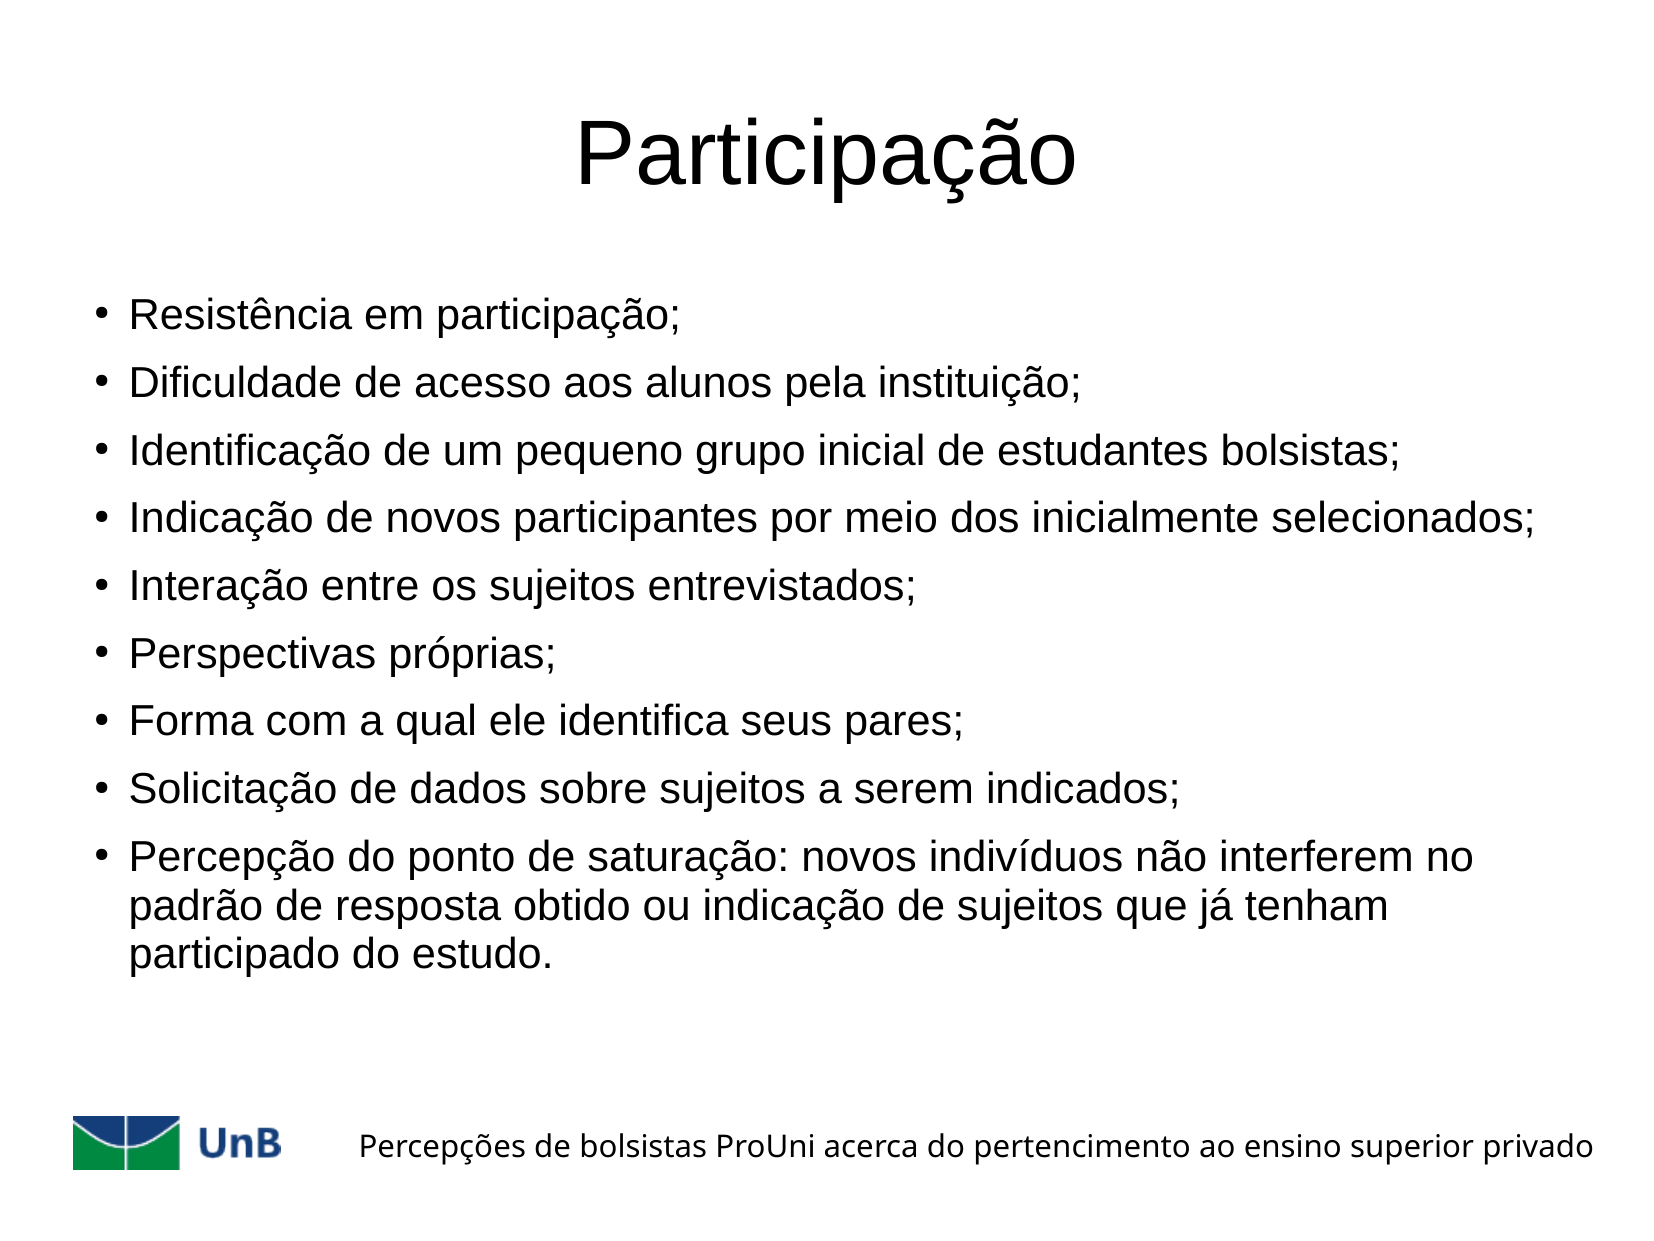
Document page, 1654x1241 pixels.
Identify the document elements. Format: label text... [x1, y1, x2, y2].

text_box Percepções de bolsistas ProUni acerca do pertencimento ao ensino superior privado [343, 1116, 1554, 1166]
list Resistência em participação; Dificuldade de acesso aos alunos pela instituição; Identificação de um pequeno grupo inicial de estudantes bolsistas; Indicação de novos participantes por meio dos inicialmente selecionados; Interação entre os sujeitos entrevistados; Perspectivas próprias; Forma com a qual ele identifica seus pares; Solicitação de dados sobre sujeitos a serem indicados; Percepção do ponto de saturação: novos indivíduos não interferem no padrão de resposta obtido ou indicação de sujeitos que já tenham participado do estudo. [82, 290, 1538, 1010]
title Participação [82, 49, 1571, 257]
picture [73, 1116, 281, 1170]
